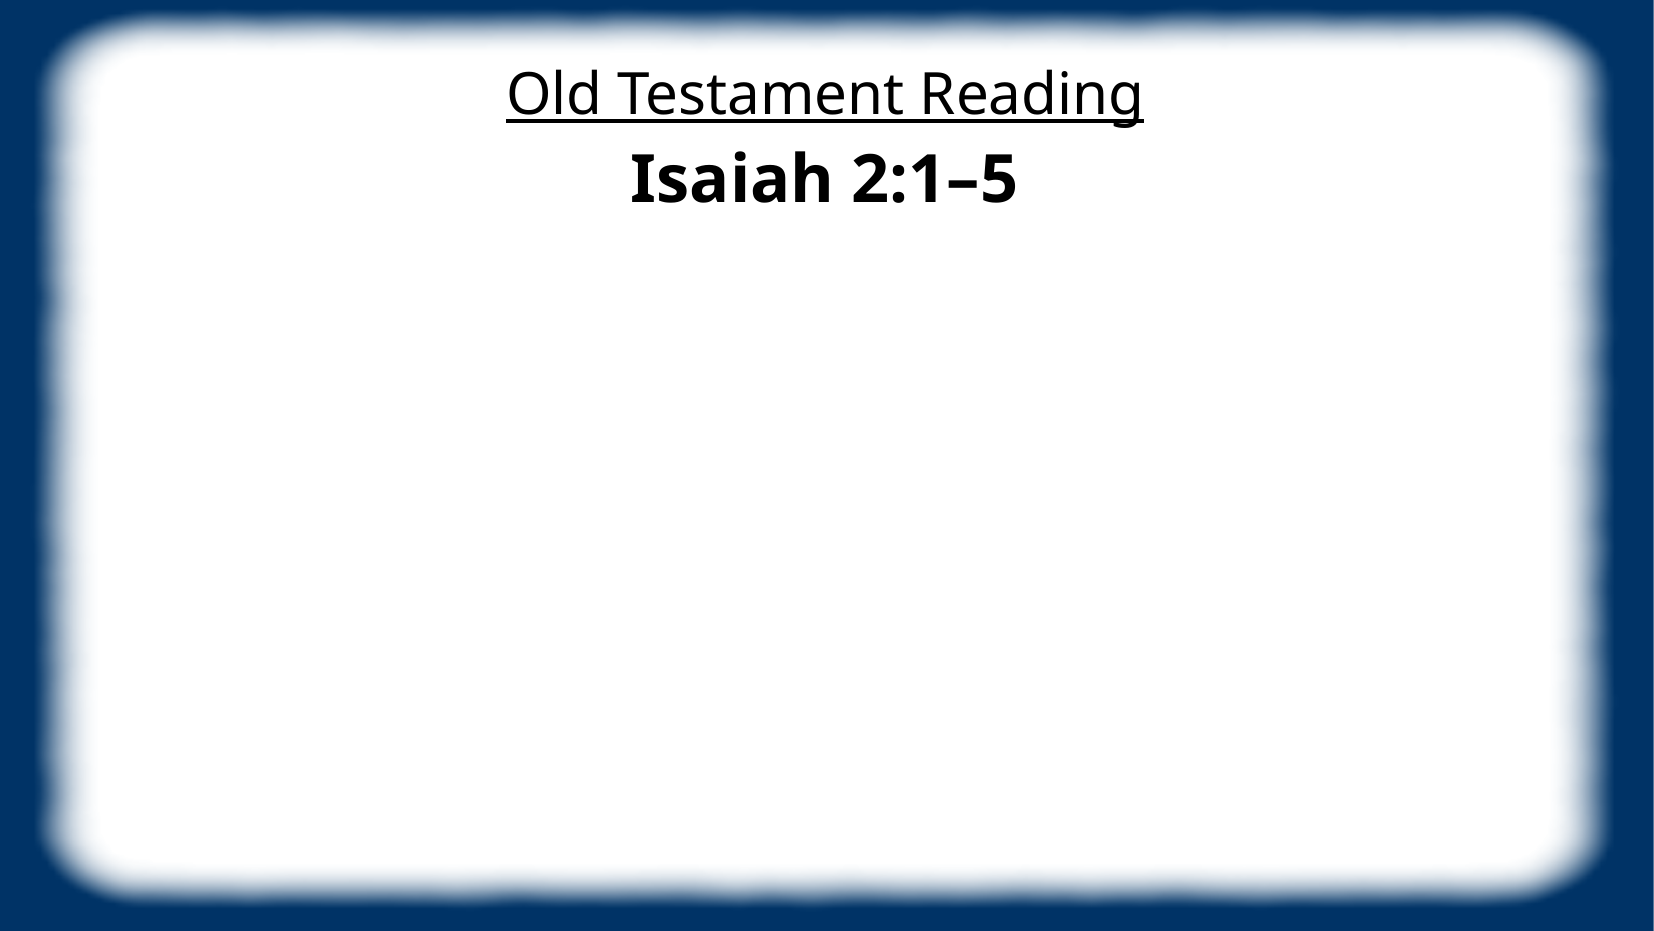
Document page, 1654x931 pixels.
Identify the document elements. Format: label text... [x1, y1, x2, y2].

text_box Old Testament Reading Isaiah 2:1–5 [90, 45, 1561, 226]
picture [0, 0, 1654, 931]
